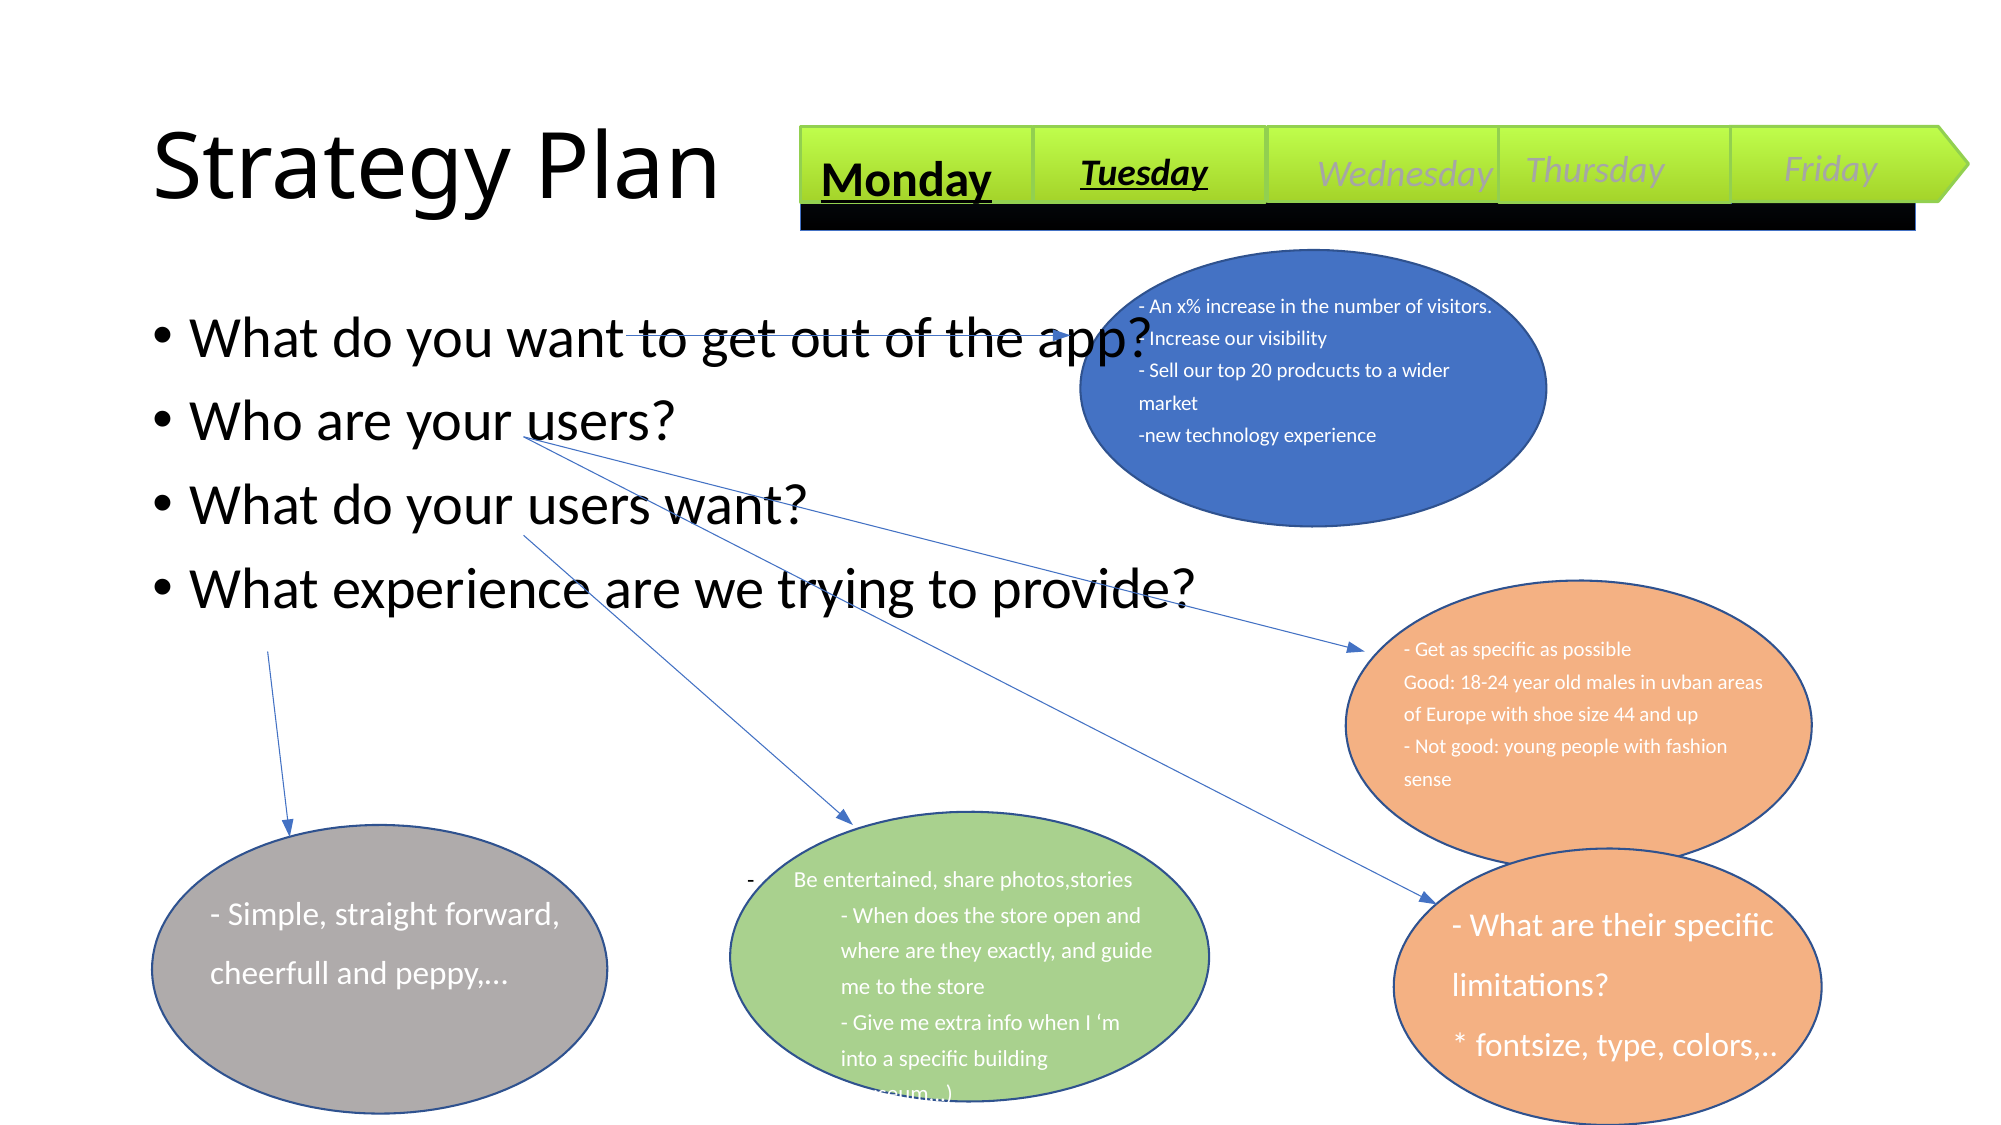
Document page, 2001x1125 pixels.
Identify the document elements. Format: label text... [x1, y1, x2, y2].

text_box - What are their specific limitations? * fontsize, type, colors,.. [1436, 875, 1835, 1102]
text_box Monday [846, 173, 855, 188]
text_box [1417, 580, 1741, 621]
text_box [224, 824, 536, 864]
text_box - Simple, straight forward, cheerfull and peppy,… [195, 864, 594, 1091]
text_box [800, 126, 1969, 230]
text_box Monday [791, 139, 1023, 188]
text_box [152, 884, 195, 1054]
text_box [811, 811, 1128, 848]
text_box Thursday [1479, 137, 1711, 187]
text_box [1489, 1102, 1726, 1125]
text_box [594, 920, 608, 1018]
text_box Tuesday [1028, 140, 1260, 189]
text_box Wednesday [1289, 142, 1481, 191]
text_box Monday [872, 176, 883, 188]
text_box [1393, 905, 1436, 1070]
text_box Friday [1715, 136, 1947, 186]
text_box [257, 1091, 502, 1114]
text_box Monday [926, 176, 936, 188]
text_box [1787, 660, 1812, 791]
text_box [1174, 881, 1210, 1033]
text_box - An x% increase in the number of visitors. - Increase our visibility - Sell our top 20 prodcucts to a wider market -new technology experience [1123, 277, 1522, 503]
text_box - Get as specific as possible Good: 18-24 year old males in uvban areas of Europe with shoe size 44 and up - Not good: young people with fashion sense [1388, 621, 1787, 847]
text_box [1452, 847, 1734, 875]
text_box Be entertained, share photos,stories - When does the store open and where are they exactly, and guide me to the store - Give me extra info when I ‘m into a specific building (museum,..) [732, 848, 1174, 1116]
text_box [1345, 642, 1388, 809]
title Strategy Plan [137, 59, 1863, 278]
list What do you want to get out of the app? Who are your users? What do your users want? What experience are we trying to provide? [137, 299, 1863, 1014]
